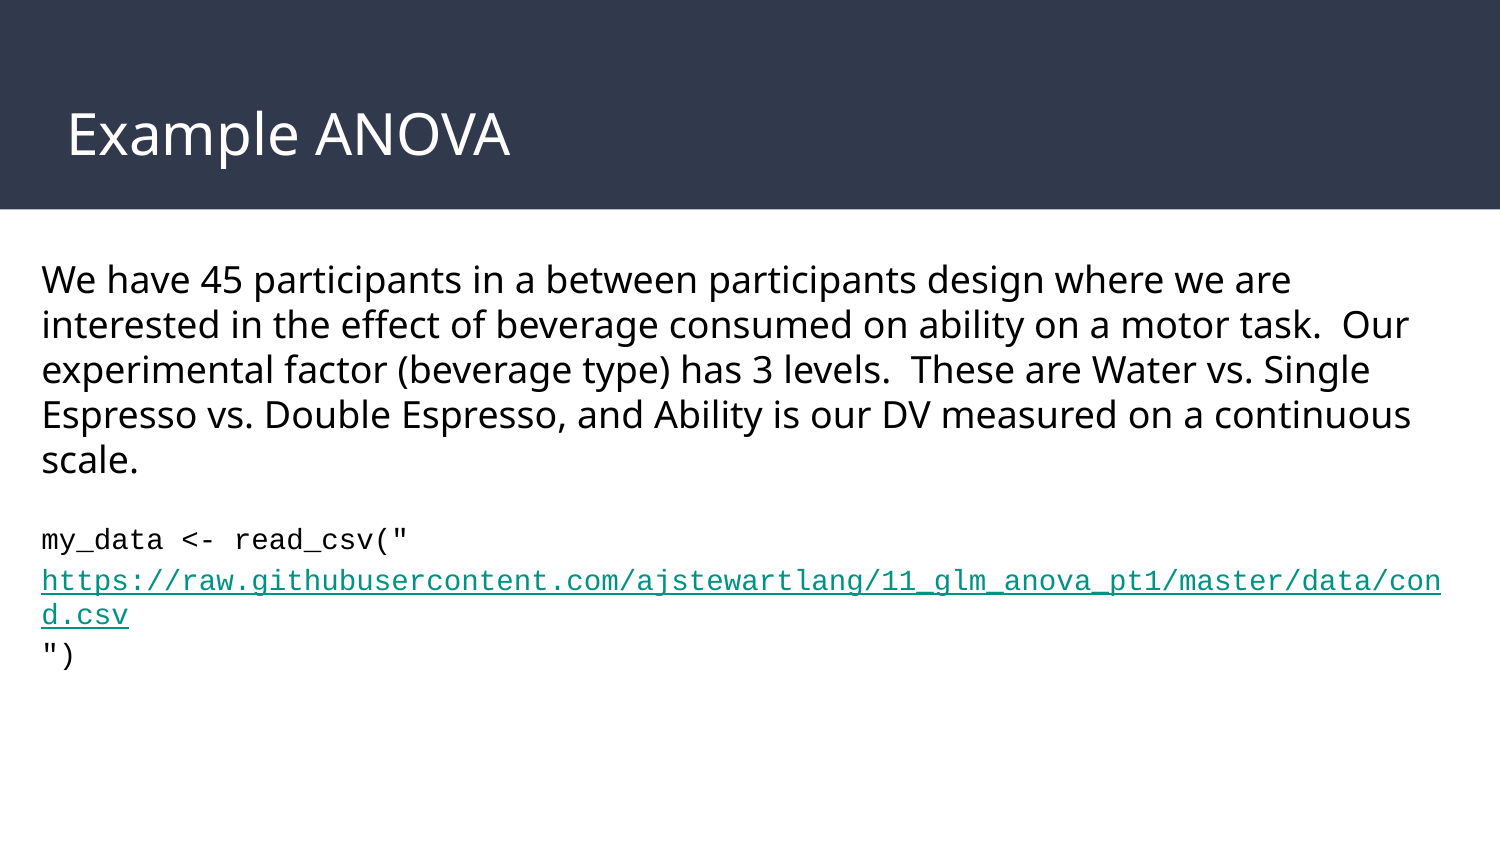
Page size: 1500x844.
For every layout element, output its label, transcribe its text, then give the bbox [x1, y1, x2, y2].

title Example ANOVA [51, 82, 1449, 185]
text_box We have 45 participants in a between participants design where we are interested in the effect of beverage consumed on ability on a motor task. Our experimental factor (beverage type) has 3 levels. These are Water vs. Single Espresso vs. Double Espresso, and Ability is our DV measured on a continuous scale. my_data <- read_csv("https://raw.githubusercontent.com/ajstewartlang/11_glm_anova_pt1/master/data/cond.csv") [26, 240, 1462, 823]
